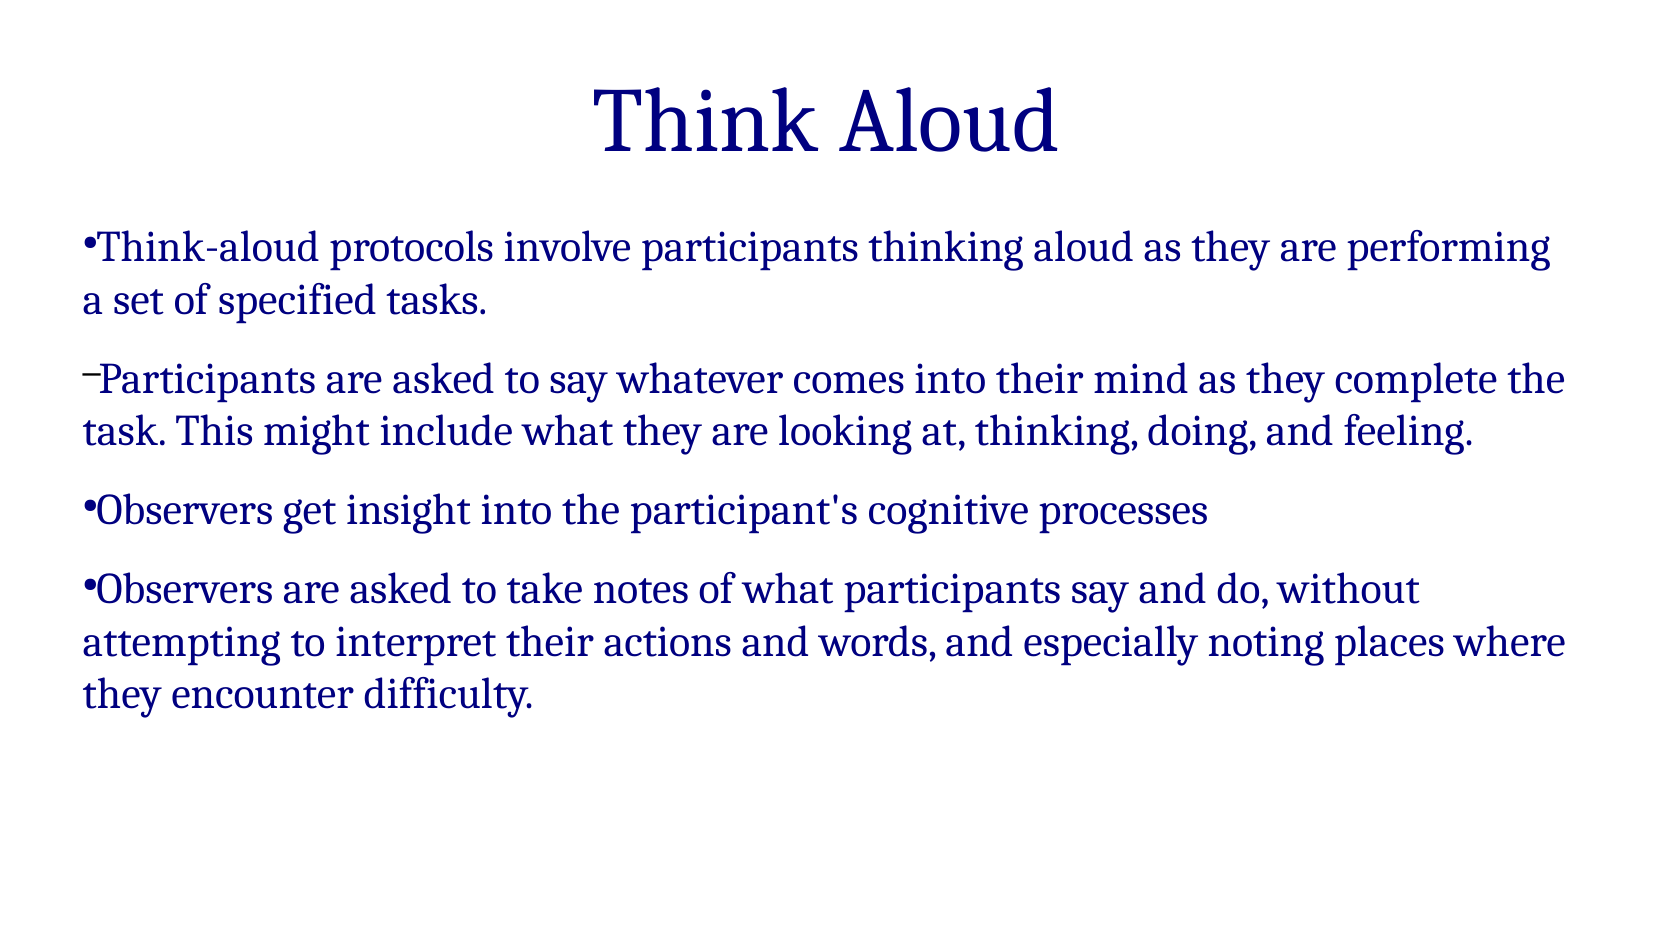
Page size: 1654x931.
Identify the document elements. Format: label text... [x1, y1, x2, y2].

list Think-aloud protocols involve participants thinking aloud as they are performing a set of specified tasks. Participants are asked to say whatever comes into their mind as they complete the task. This might include what they are looking at, thinking, doing, and feeling. Observers get insight into the participant's cognitive processes Observers are asked to take notes of what participants say and do, without attempting to interpret their actions and words, and especially noting places where they encounter difficulty. [82, 217, 1571, 758]
title Think Aloud [82, 37, 1571, 193]
